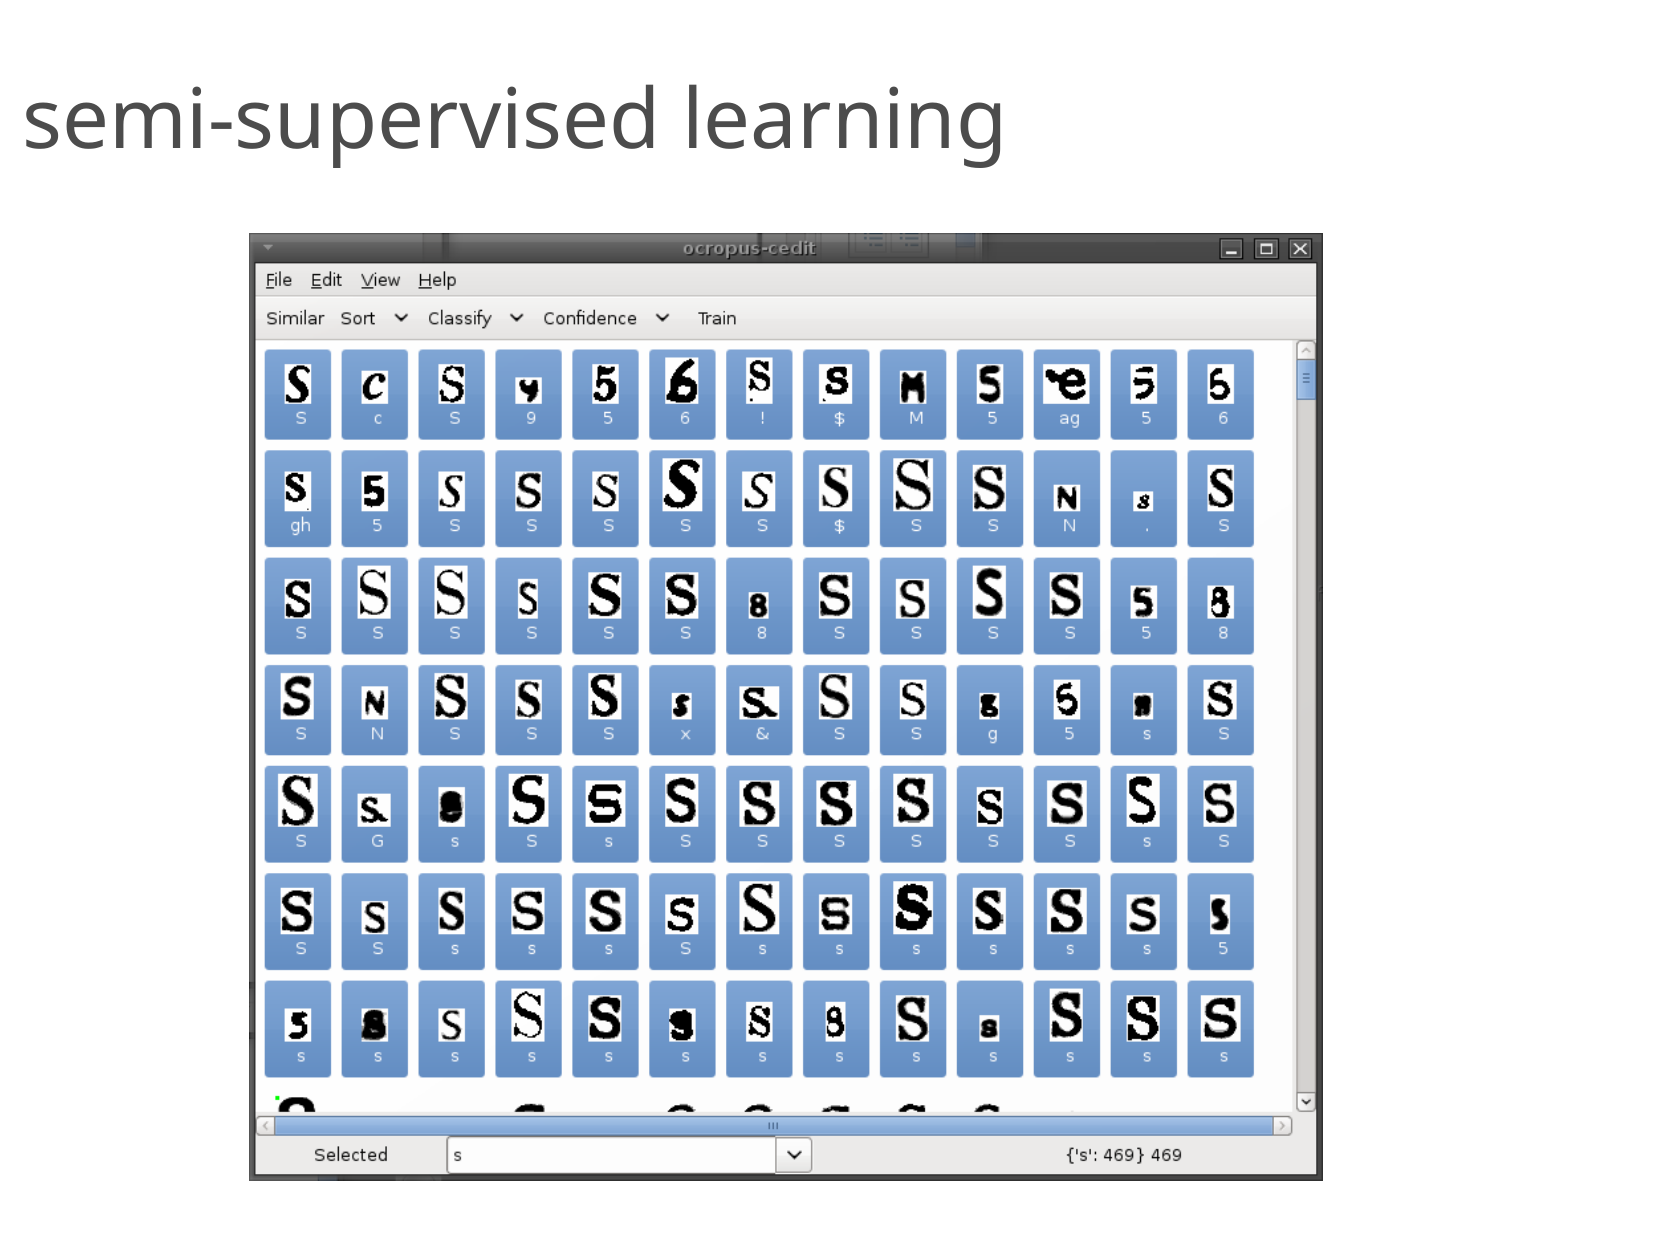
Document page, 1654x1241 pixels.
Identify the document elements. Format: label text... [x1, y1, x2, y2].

title semi-supervised learning [22, 26, 1654, 205]
picture [249, 233, 1323, 1181]
